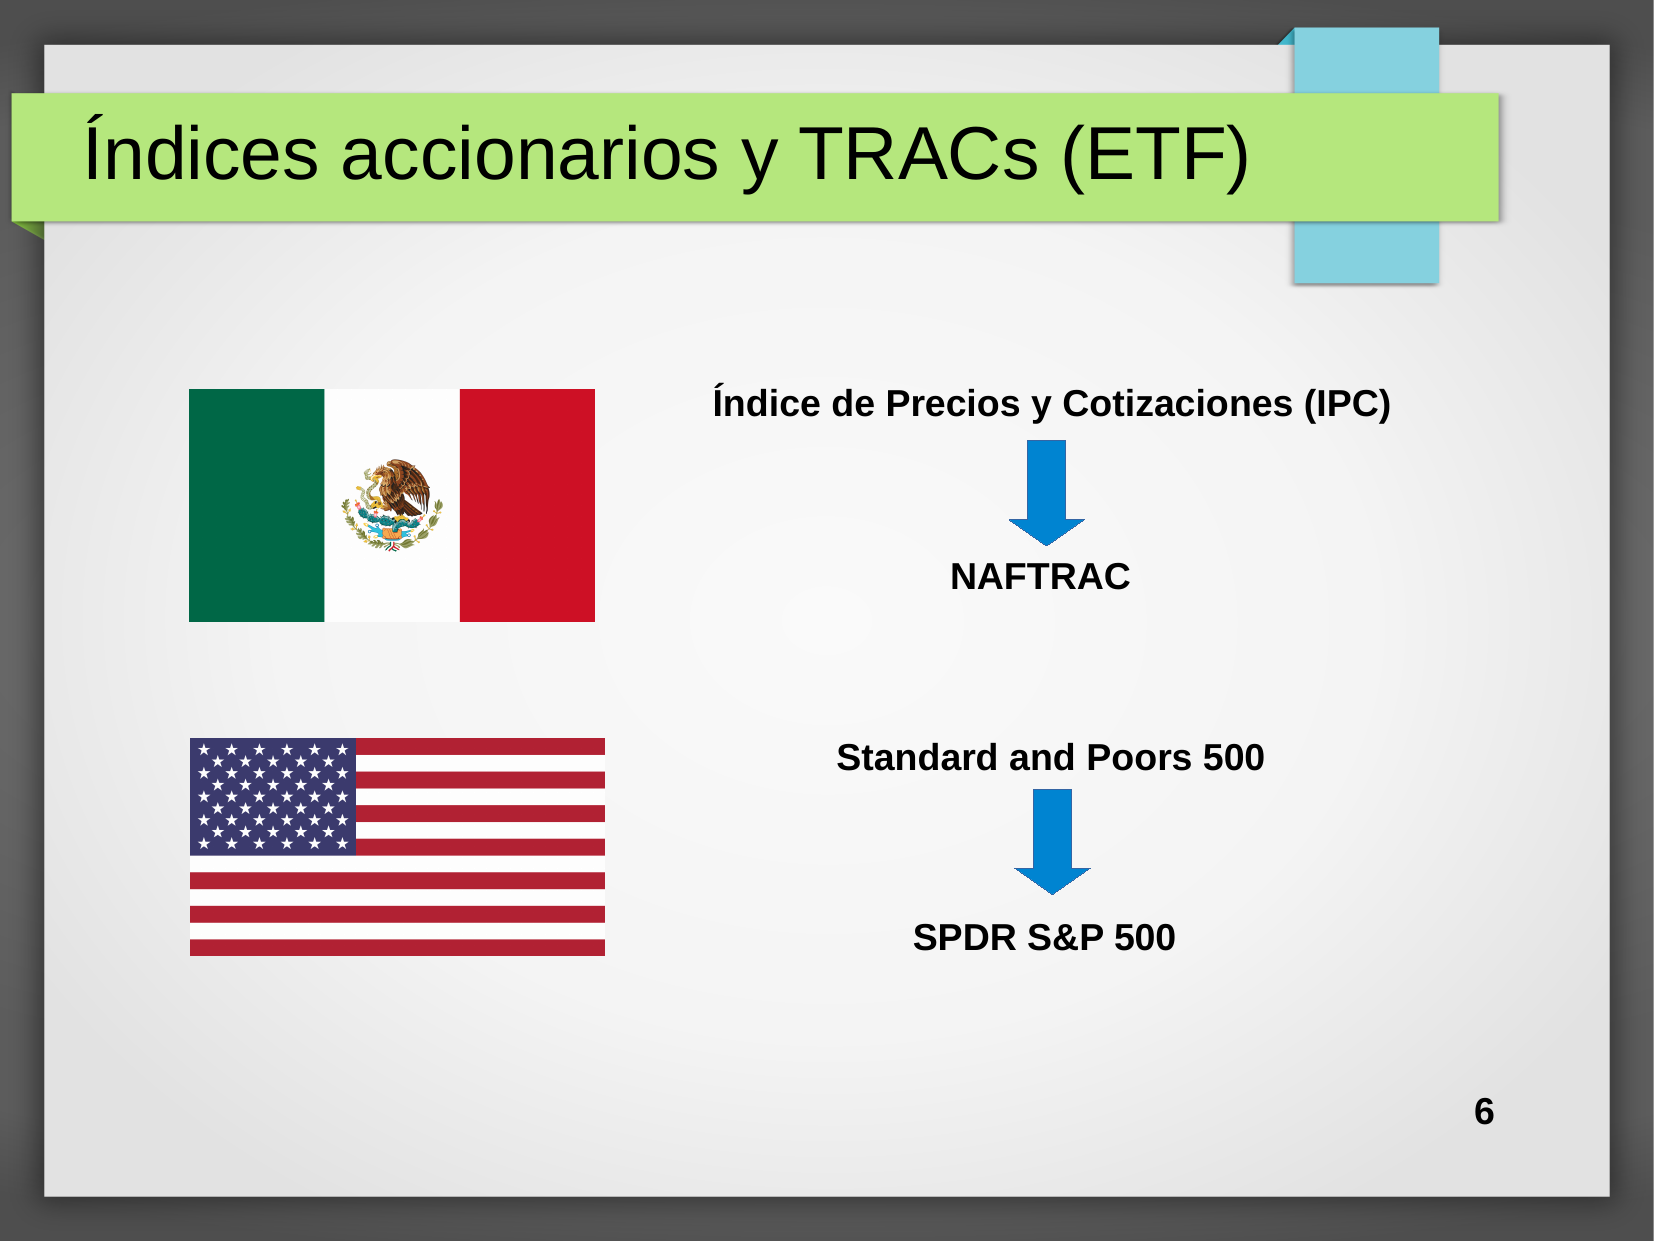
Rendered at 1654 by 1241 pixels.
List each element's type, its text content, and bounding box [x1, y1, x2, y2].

text_box Standard and Poors 500 [821, 729, 1285, 829]
text_box <number> [1459, 1083, 1654, 1154]
picture [0, 0, 1654, 1241]
title Índices accionarios y TRACs (ETF) [82, 94, 1264, 213]
text_box [1014, 789, 1091, 895]
text_box SPDR S&P 500 [898, 908, 1199, 969]
text_box Índice de Precios y Cotizaciones (IPC) [697, 375, 1418, 474]
text_box NAFTRAC [935, 548, 1163, 616]
text_box [1009, 440, 1085, 546]
